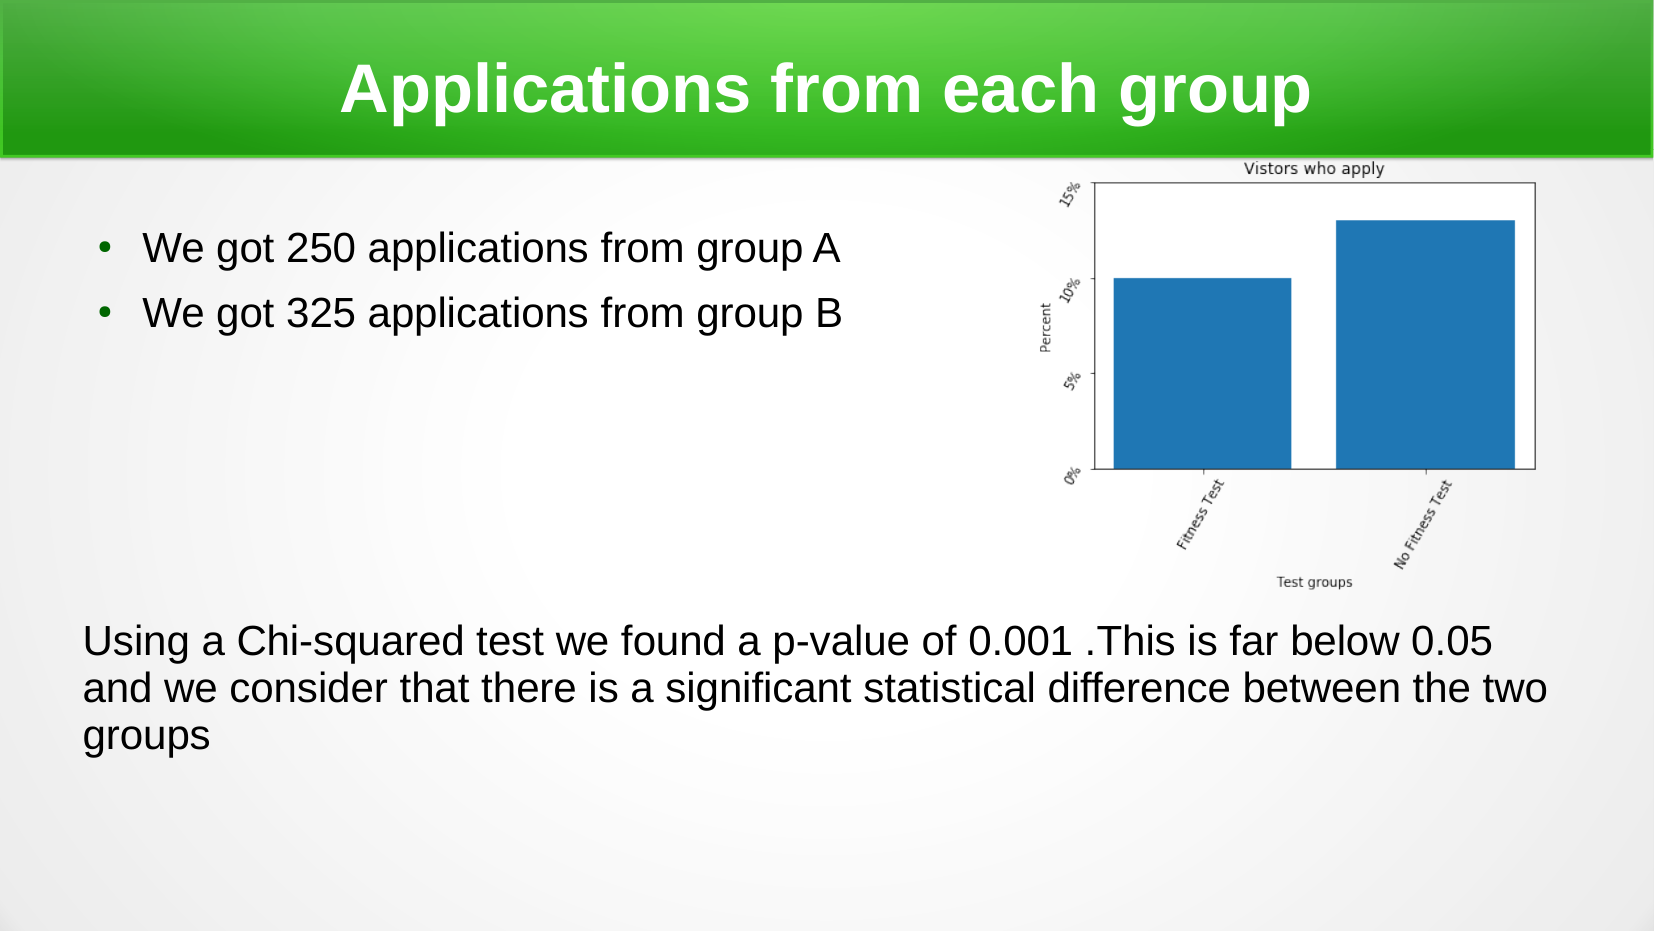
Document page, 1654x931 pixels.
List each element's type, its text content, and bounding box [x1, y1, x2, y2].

list We got 250 applications from group A We got 325 applications from group B Using a Chi-squared test we found a p-value of 0.001 .This is far below 0.05 and we consider that there is a significant statistical difference between the two groups [82, 224, 1571, 764]
title Applications from each group [82, 35, 1571, 142]
picture [1031, 152, 1548, 599]
